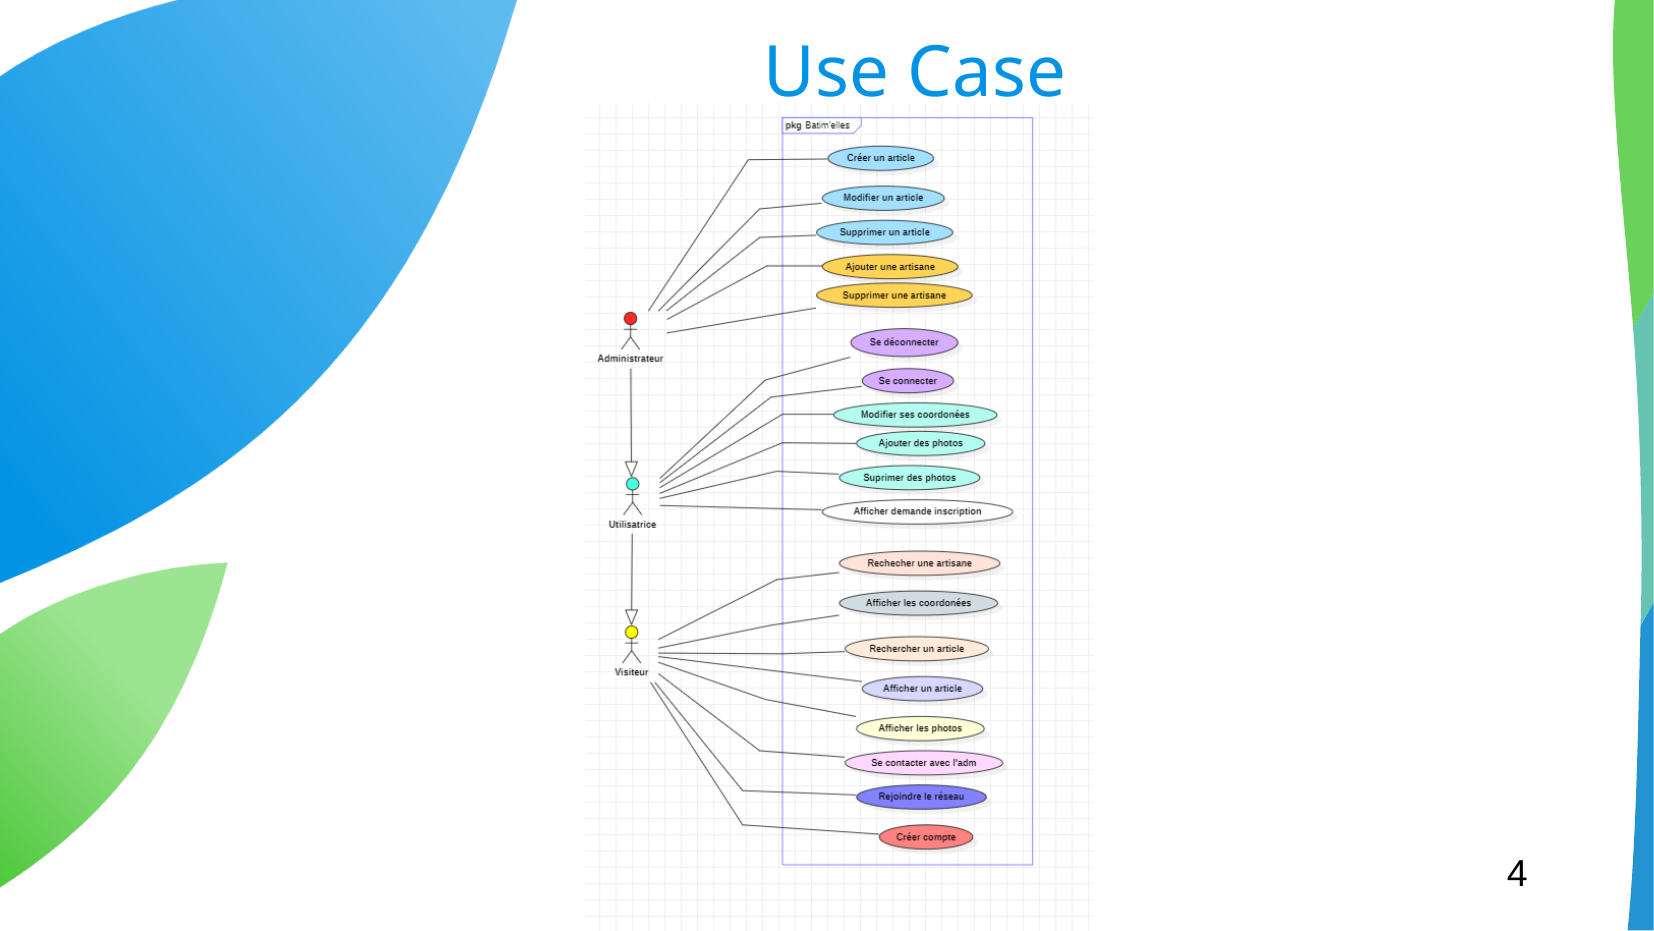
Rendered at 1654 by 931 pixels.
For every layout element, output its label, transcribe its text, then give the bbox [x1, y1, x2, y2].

text_box <numéro> [1492, 845, 1654, 916]
picture [585, 103, 1093, 931]
picture [0, 0, 517, 891]
text_box Use Case [88, 18, 1654, 119]
